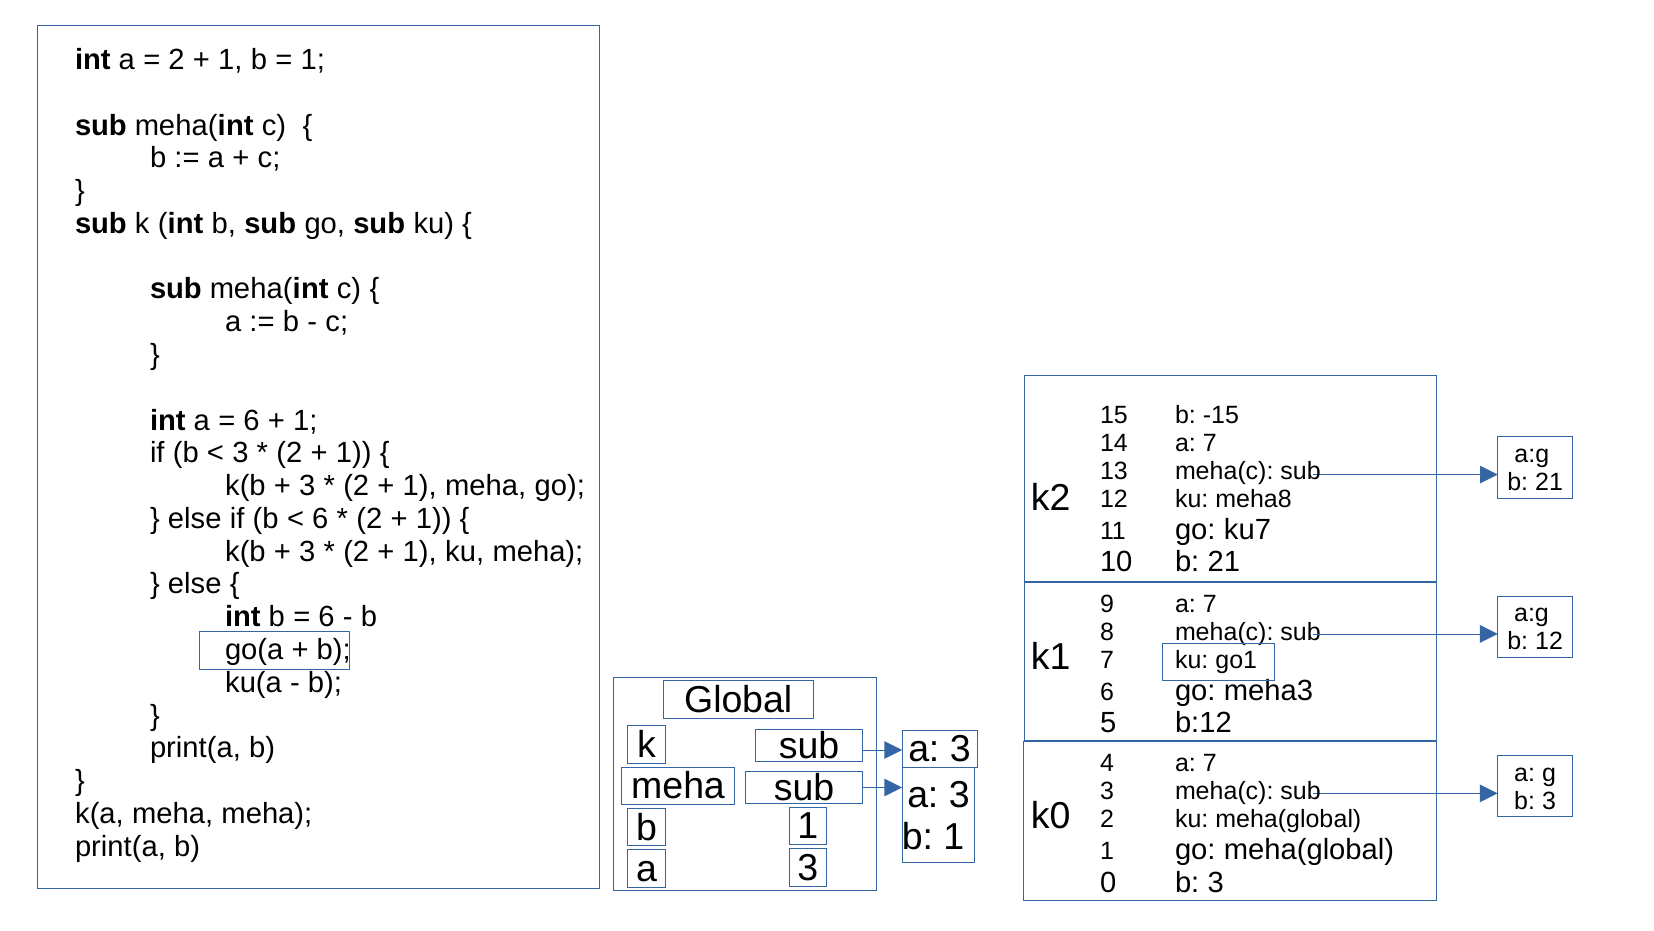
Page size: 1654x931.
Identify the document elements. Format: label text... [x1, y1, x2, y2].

text_box k2 [1016, 468, 1085, 526]
text_box Global [663, 680, 814, 719]
text_box 3 [789, 848, 827, 887]
text_box sub [755, 729, 863, 762]
text_box meha [621, 767, 735, 805]
text_box 9 a: 7 8 meha(c): sub 7 ku: go1 6 go: meha3 5 b:12 [1085, 586, 1409, 741]
text_box a: g b: 3 [1497, 755, 1573, 817]
text_box k1 [1016, 628, 1086, 685]
text_box a:g b: 12 [1497, 596, 1573, 658]
text_box a:g b: 21 [1497, 436, 1573, 499]
text_box sub [745, 771, 863, 804]
text_box 4 a: 7 3 meha(c): sub 2 ku: meha(global) 1 go: meha(global) 0 b: 3 [1085, 741, 1437, 916]
text_box 1 [789, 807, 827, 845]
text_box a: 3 b: 1 [902, 767, 975, 863]
text_box 15 b: -15 14 a: 7 13 meha(c): sub 12 ku: meha8 11 go: ku7 10 b: 21 [1085, 393, 1409, 586]
subtitle int a = 2 + 1, b = 1; sub meha(int c) { b := a + c; } sub k (int b, sub go, sub ku) { sub meha(int c) { a := b - c; } int a = 6 + 1; if (b < 3 * (2 + 1)) { k(b + 3 * (2 + 1), meha, go); } else if (b < 6 * (2 + 1)) { k(b + 3 * (2 + 1), ku, meha); } else { int b = 6 - b go(a + b); ku(a - b); } print(a, b) } k(a, meha, meha); print(a, b) [75, 43, 638, 863]
text_box a [627, 849, 666, 888]
text_box k0 [1015, 787, 1085, 845]
text_box k [627, 725, 666, 764]
text_box a: 3 [902, 730, 978, 768]
text_box b [627, 808, 666, 846]
